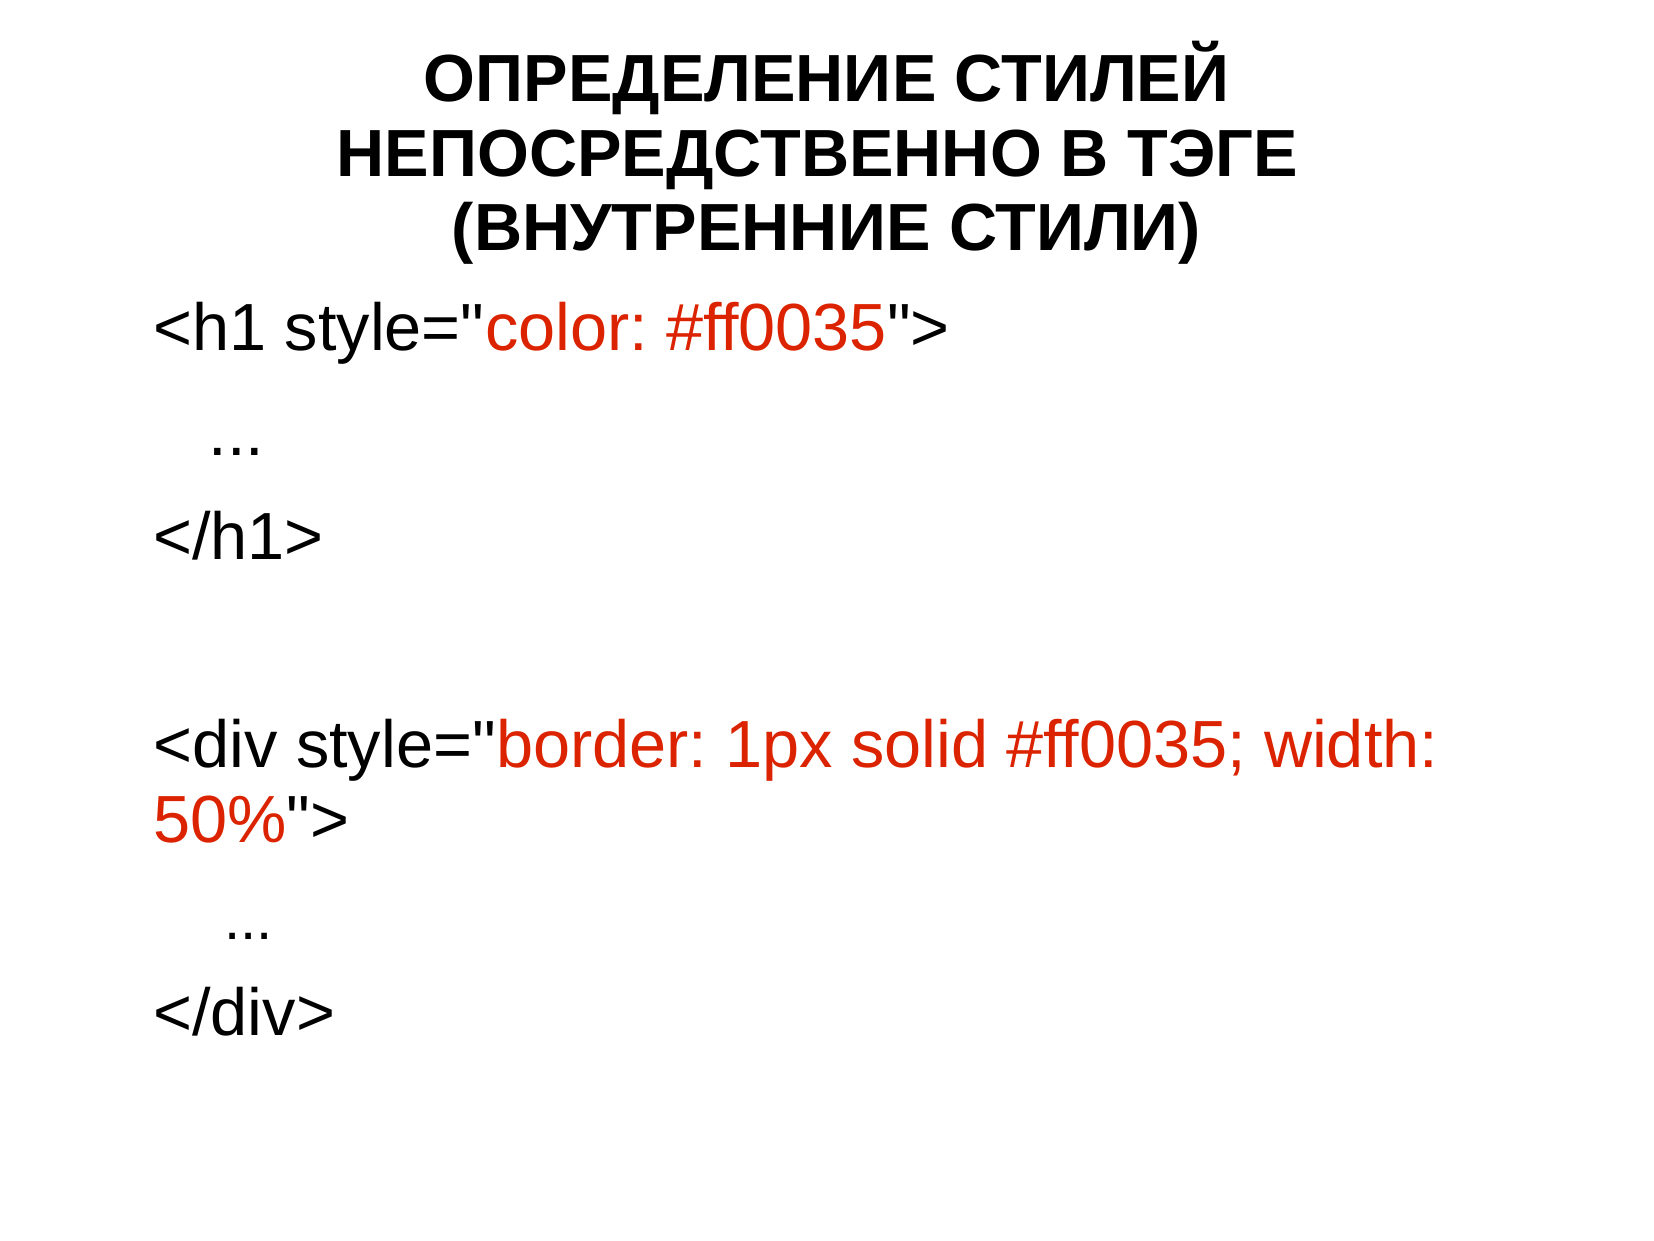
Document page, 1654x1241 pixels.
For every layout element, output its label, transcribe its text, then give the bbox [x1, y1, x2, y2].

title ОПРЕДЕЛЕНИЕ СТИЛЕЙ НЕПОСРЕДСТВЕННО В ТЭГЕ (ВНУТРЕННИЕ СТИЛИ) [82, 40, 1571, 266]
list <h1 style="color: #ff0035"> ... </h1> <div style="border: 1px solid #ff0035; width: 50%"> ... </div> [82, 290, 1571, 1109]
